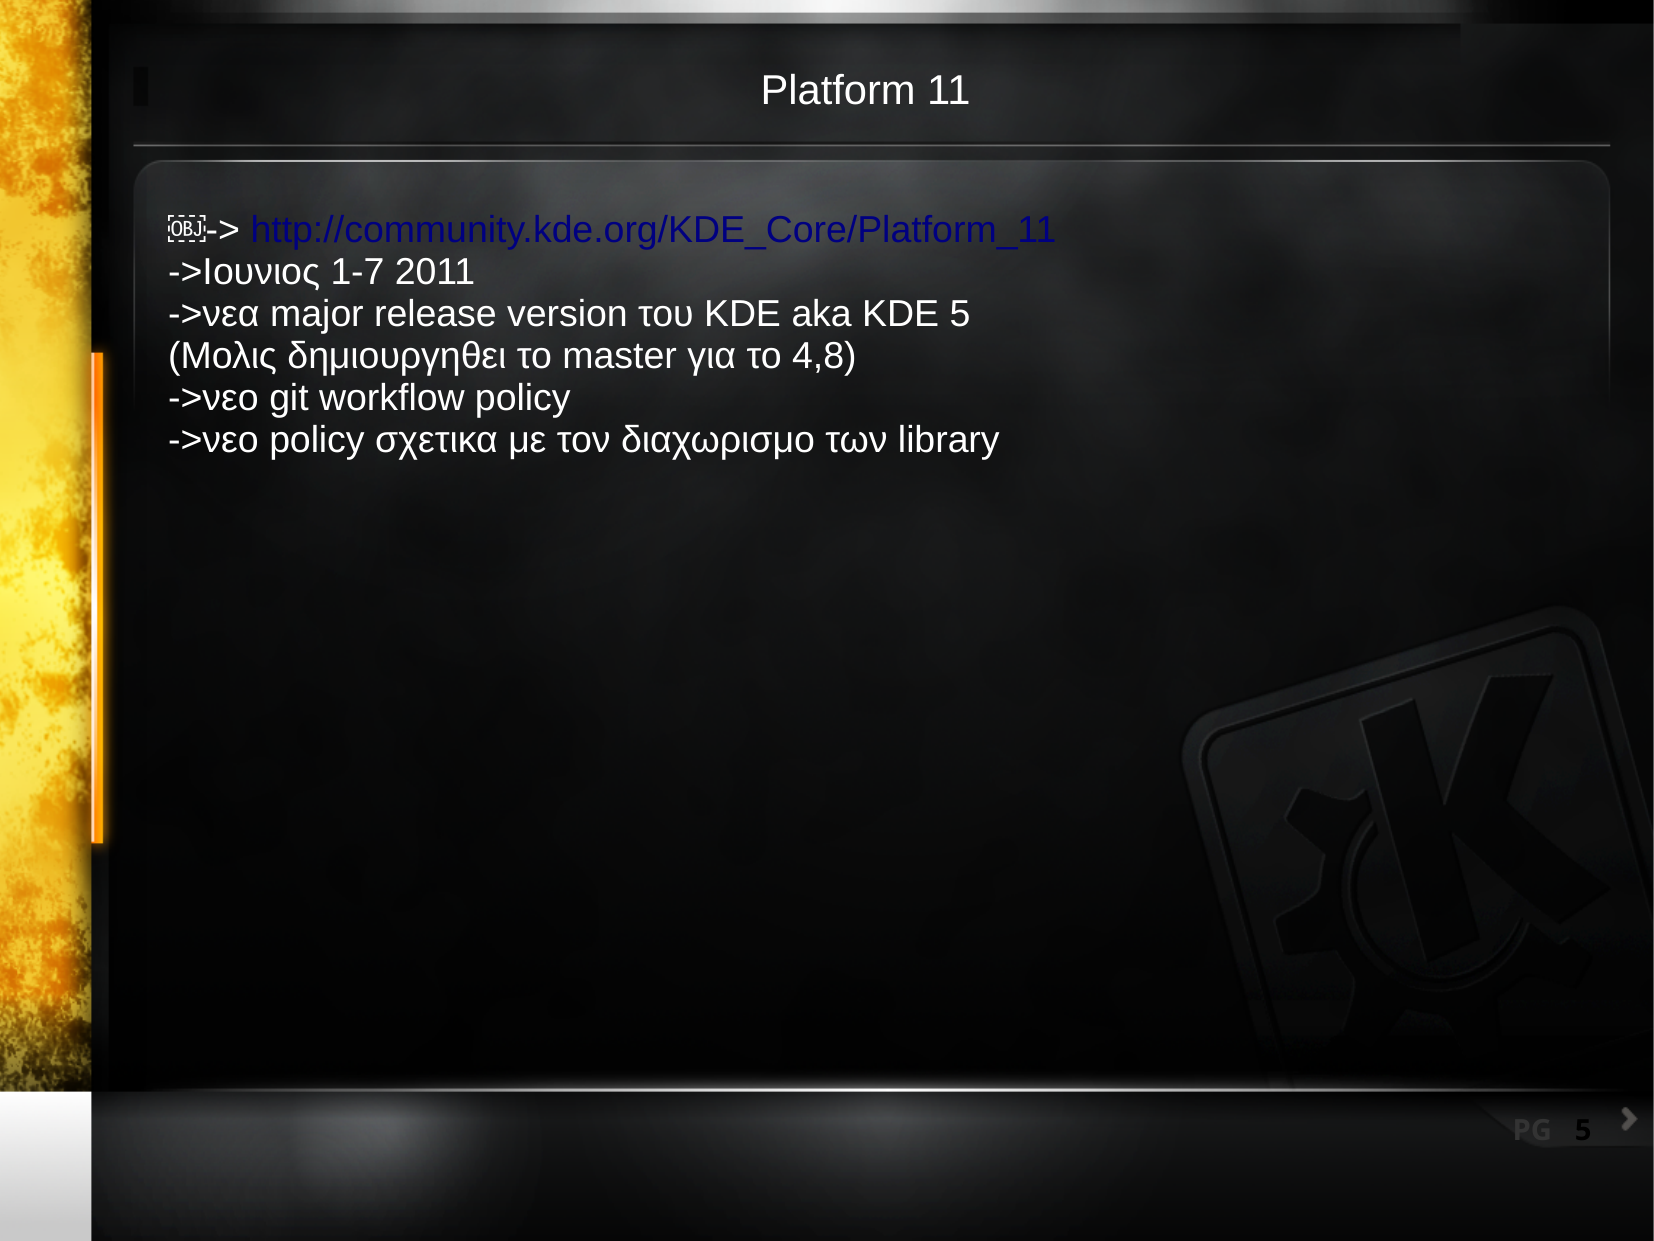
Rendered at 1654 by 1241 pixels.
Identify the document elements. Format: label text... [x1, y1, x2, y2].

text_box ￼-> http://community.kde.org/KDE_Core/Platform_11 ->Ιουνιος 1-7 2011 ->νεα major release version του KDE aka KDE 5 (Μολις δημιουργηθει το master για το 4,8) ->νεο git workflow policy ->νεο policy σχετικα με τον διαχωρισμο των library [153, 200, 1589, 1040]
picture [0, 0, 1654, 1241]
text_box Platform 11 [153, 59, 1589, 119]
